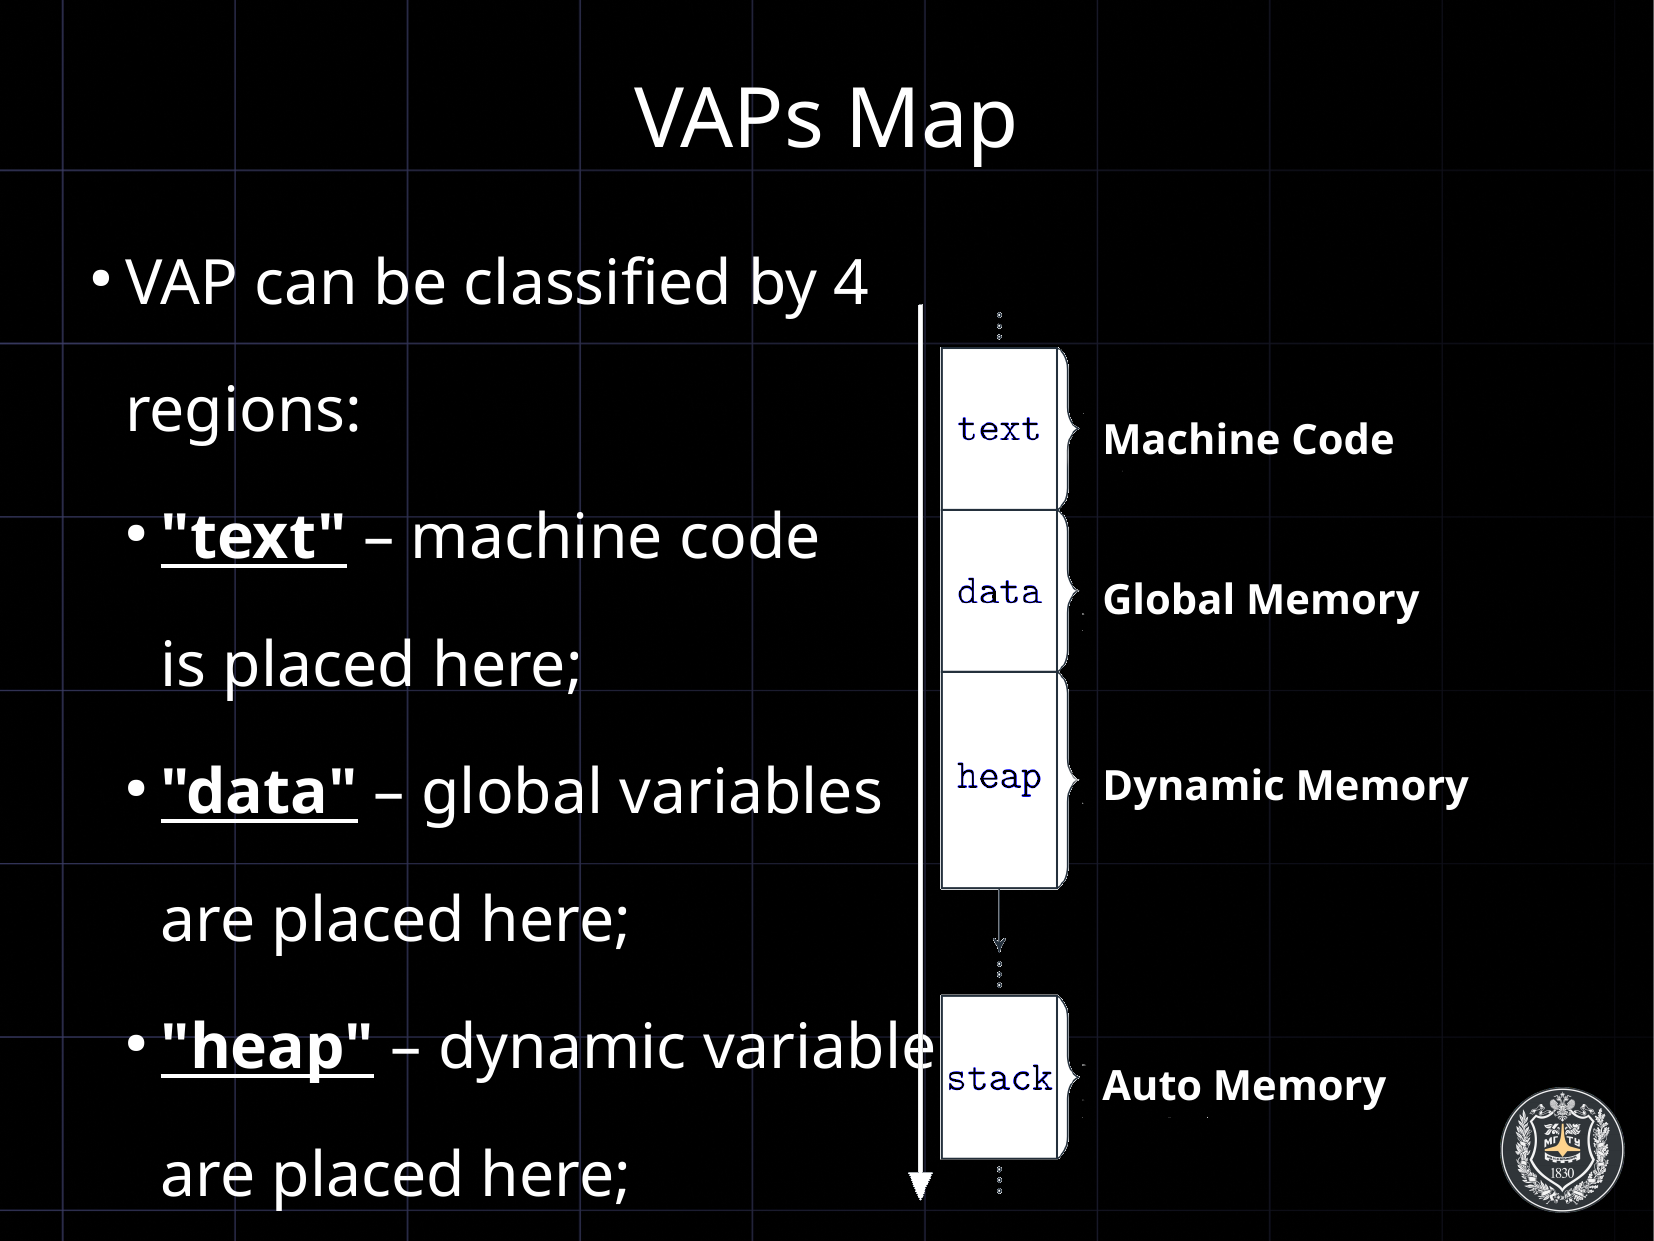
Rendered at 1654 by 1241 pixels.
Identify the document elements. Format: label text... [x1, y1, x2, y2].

picture [0, 0, 1654, 1241]
text_box Global Memory [1087, 562, 1405, 620]
text_box Auto Memory [1087, 1048, 1377, 1106]
text_box Dynamic Memory [1087, 748, 1449, 806]
title VAPs Map [82, 37, 1571, 193]
text_box Machine Code [1087, 401, 1385, 459]
text_box VAP can be classified by 4 regions: "text" – machine code is placed here; "data" – global variables are placed here; "heap" – dynamic variable are placed here; "stack" – local variables are placed here; [75, 187, 1088, 1201]
